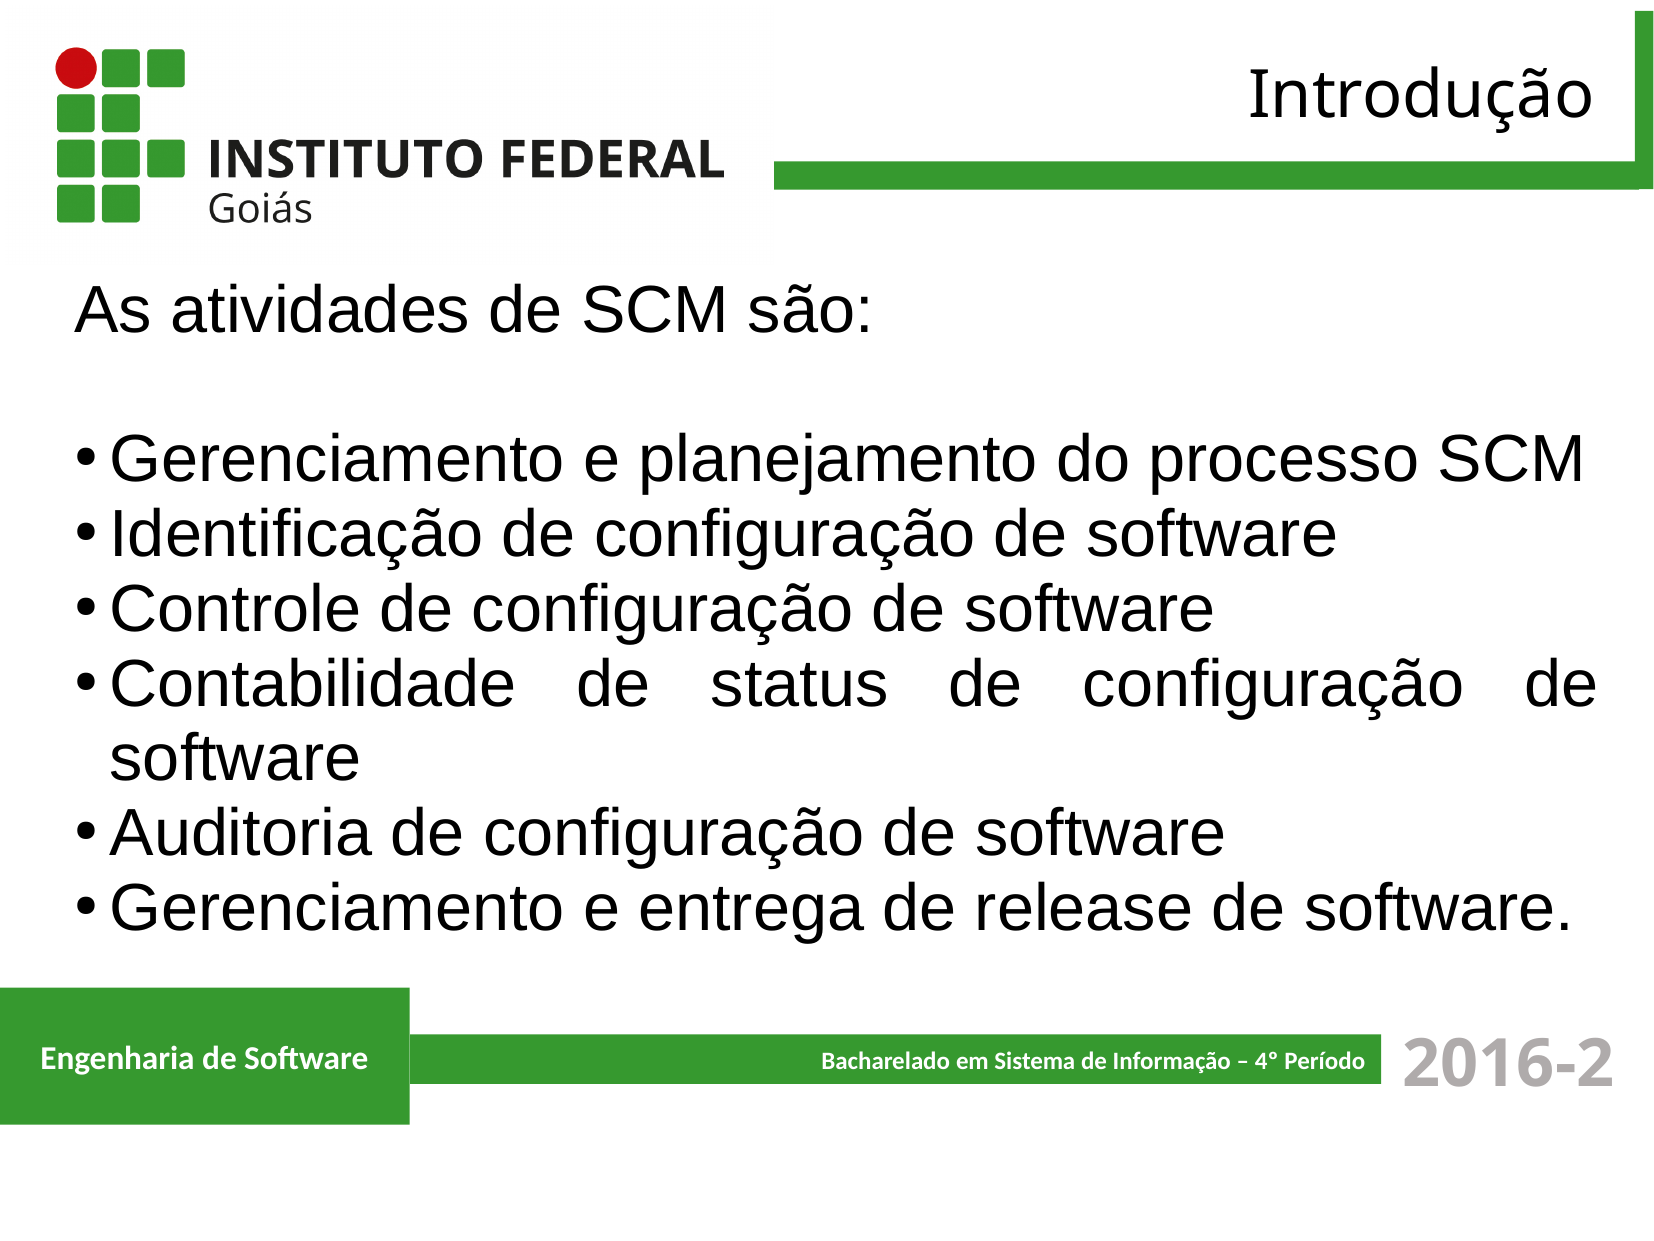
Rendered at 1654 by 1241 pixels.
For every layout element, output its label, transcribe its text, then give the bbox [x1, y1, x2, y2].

text_box Introdução [860, 42, 1610, 138]
picture [5, 5, 774, 265]
text_box 2016-2 [1387, 1012, 1654, 1118]
text_box Engenharia de Software [0, 987, 410, 1125]
text_box Bacharelado em Sistema de Informação – 4º Período [410, 1034, 1382, 1084]
text_box As atividades de SCM são: Gerenciamento e planejamento do processo SCM Identificação de configuração de software Controle de configuração de software Contabilidade de status de configuração de software Auditoria de configuração de software Gerenciamento e entrega de release de software. [59, 264, 1615, 953]
text_box [774, 10, 1654, 190]
